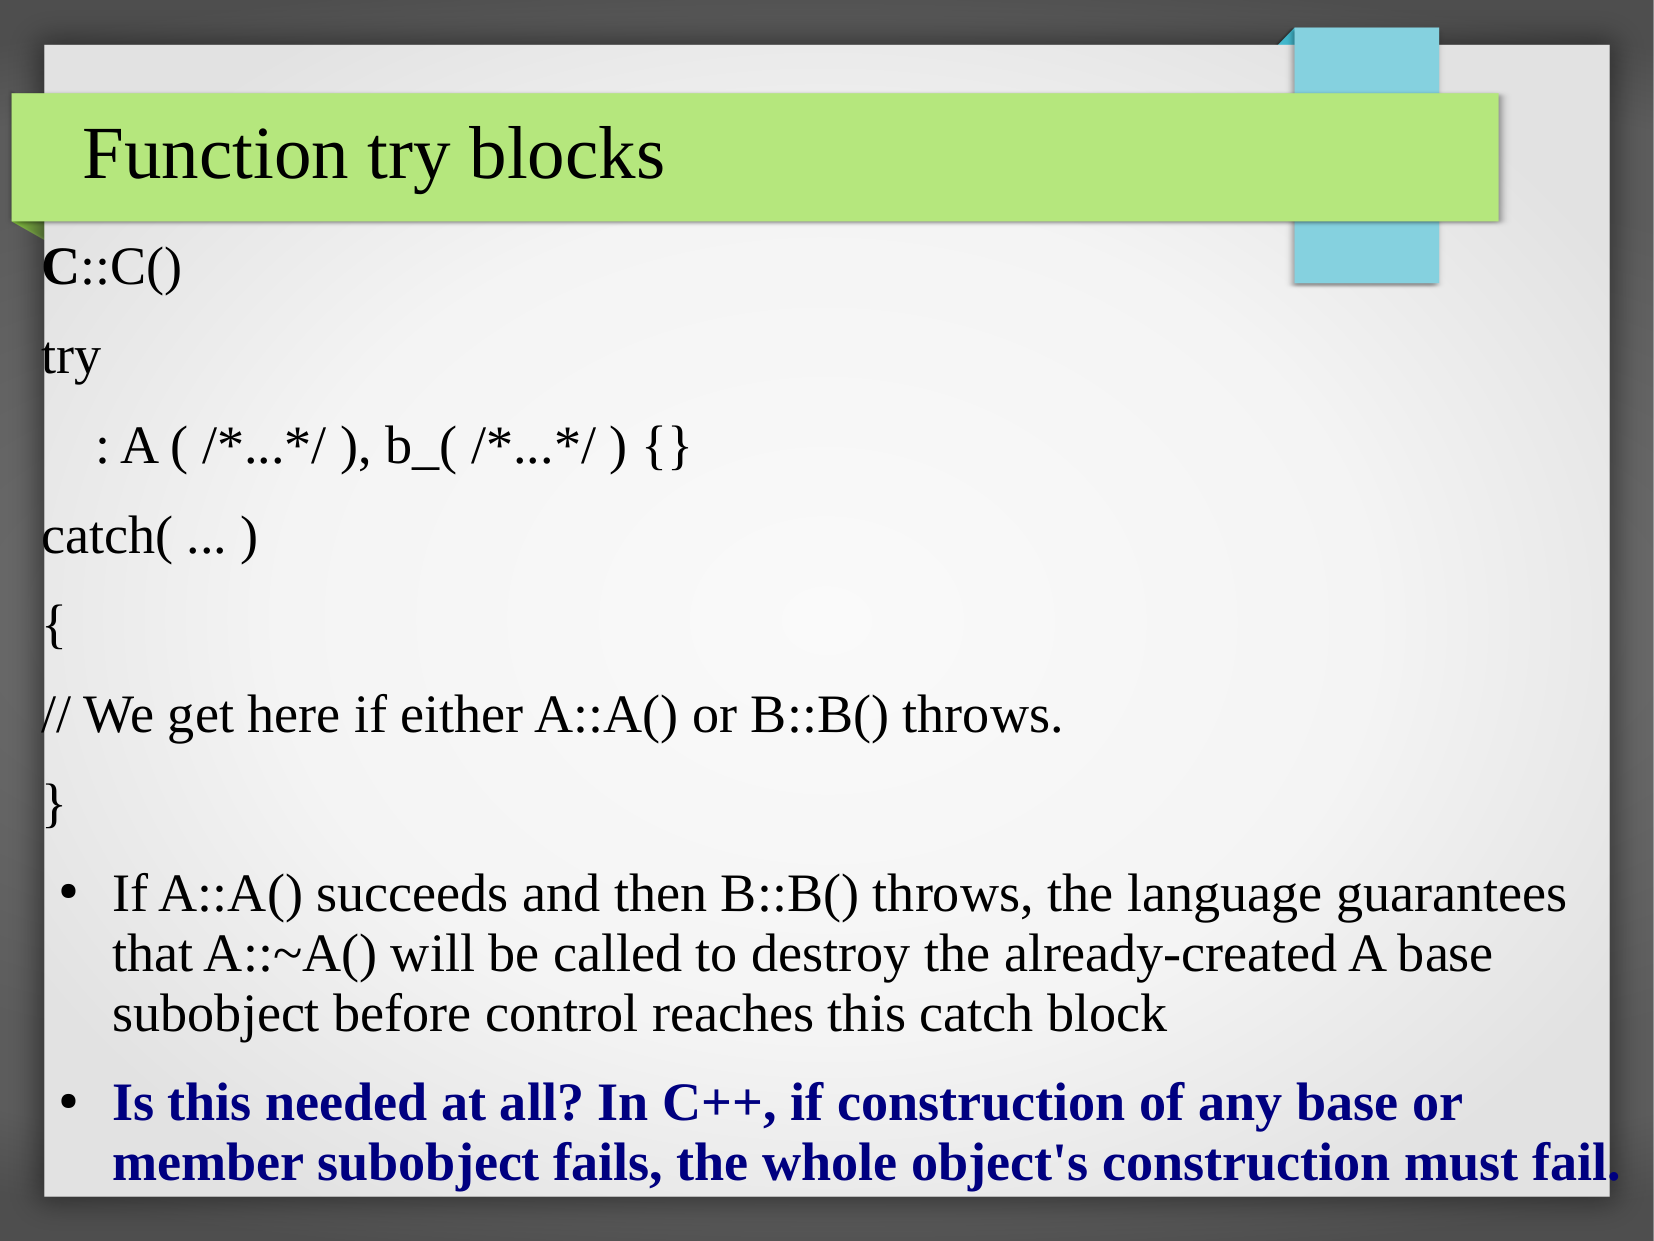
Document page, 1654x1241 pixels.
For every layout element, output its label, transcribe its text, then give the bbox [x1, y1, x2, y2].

title Function try blocks [82, 94, 1264, 213]
picture [0, 0, 1654, 1241]
list C::C() try : A ( /*...*/ ), b_( /*...*/ ) {} catch( ... ) { // We get here if either A::A() or B::B() throws. } If A::A() succeeds and then B::B() throws, the language guarantees that A::~A() will be called to destroy the already-created A base subobject before control reaches this catch block Is this needed at all? In C++, if construction of any base or member subobject fails, the whole object's construction must fail. [41, 236, 1625, 956]
